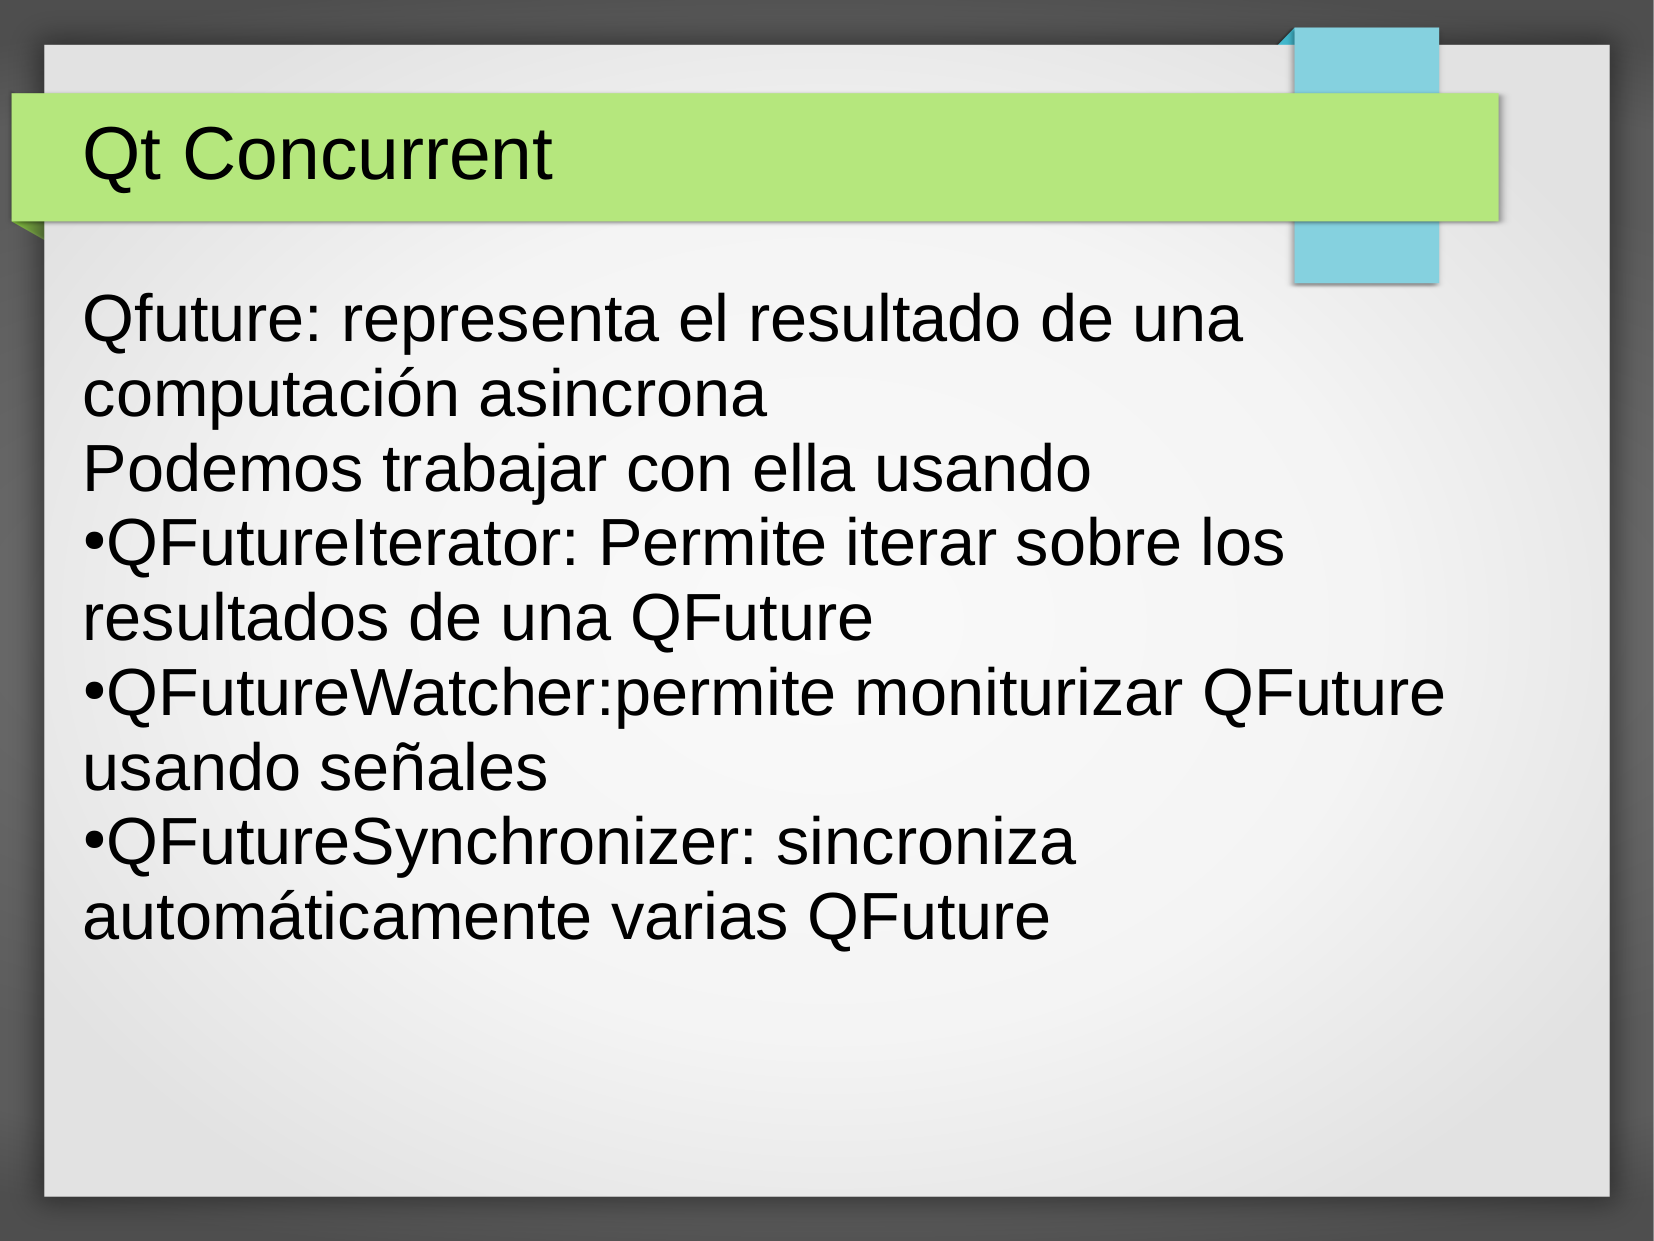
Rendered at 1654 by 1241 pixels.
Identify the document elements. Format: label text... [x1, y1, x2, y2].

picture [0, 0, 1654, 1241]
title Qt Concurrent [82, 94, 1264, 213]
subtitle Qfuture: representa el resultado de una computación asincrona Podemos trabajar con ella usando QFutureIterator: Permite iterar sobre los resultados de una QFuture QFutureWatcher:permite moniturizar QFuture usando señales QFutureSynchronizer: sincroniza automáticamente varias QFuture [82, 281, 1571, 1029]
